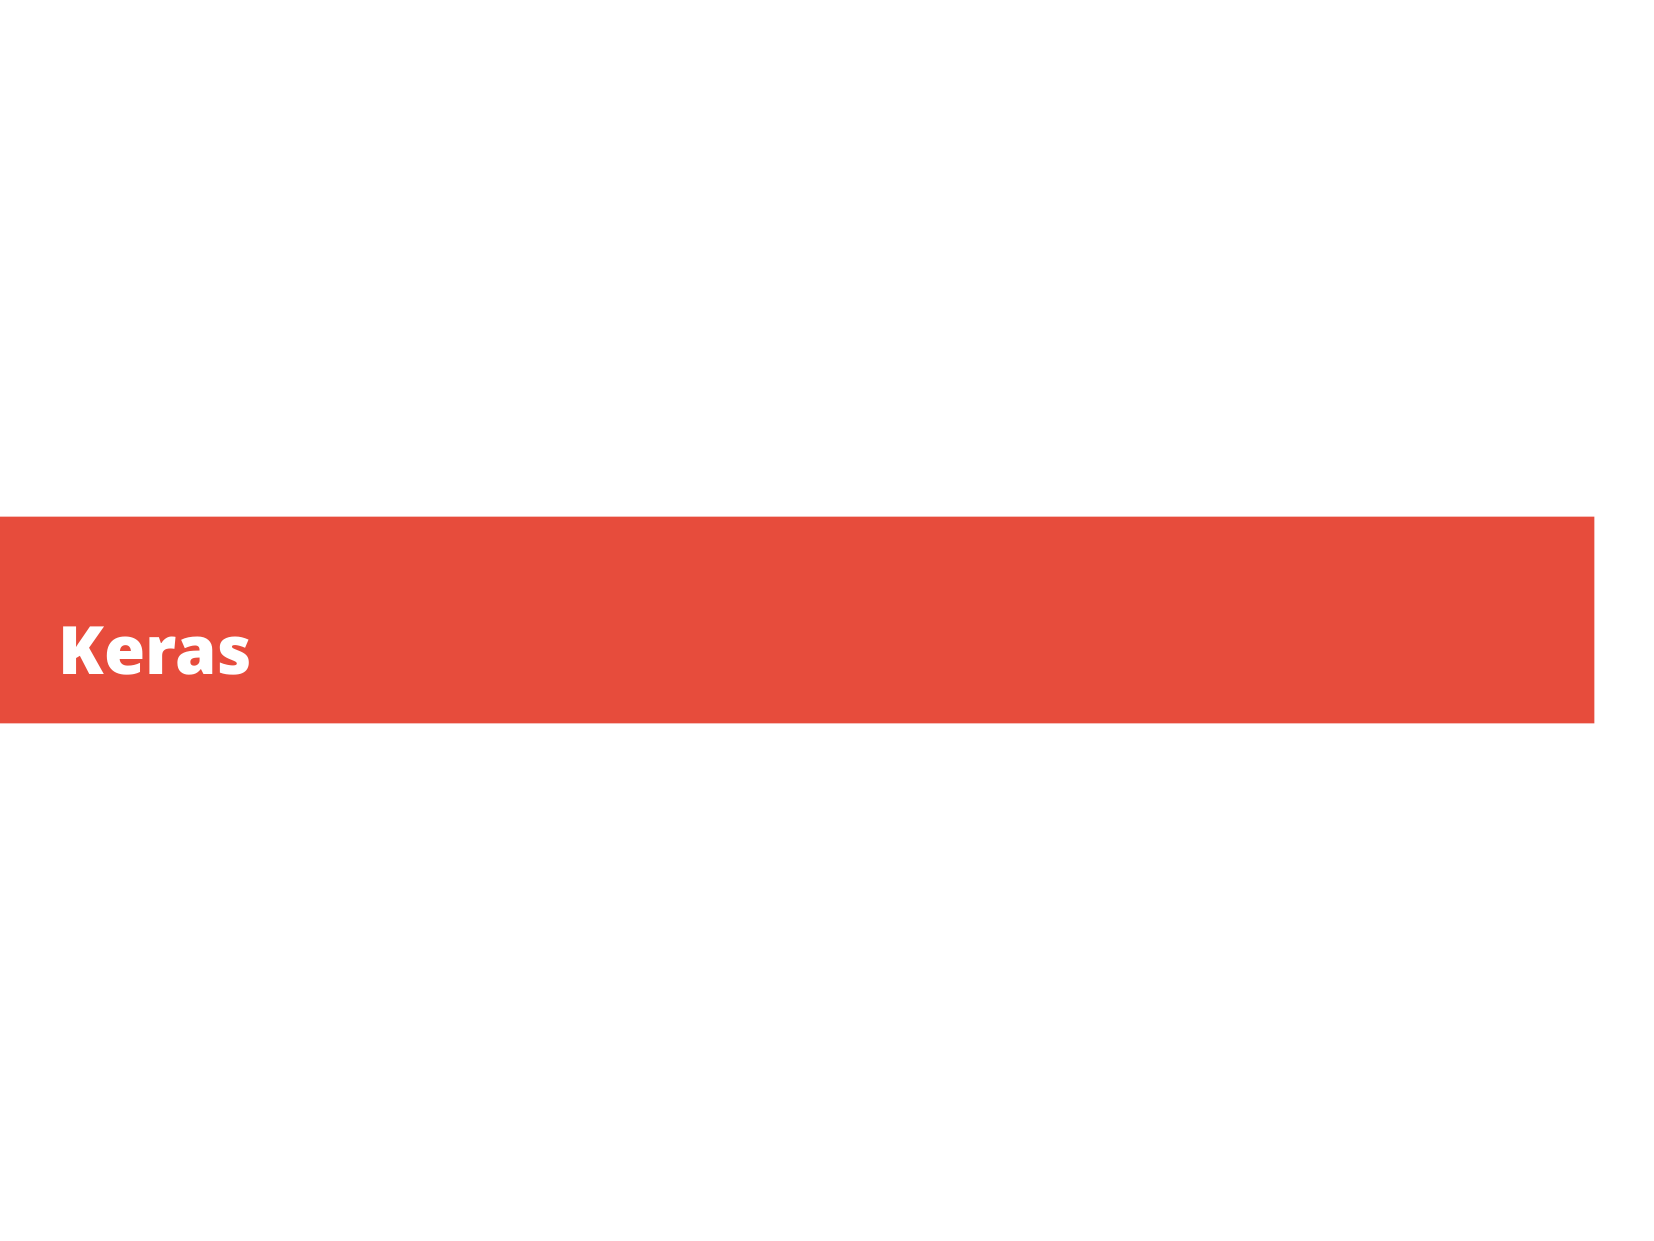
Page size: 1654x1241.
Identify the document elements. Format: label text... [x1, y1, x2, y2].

title Keras [59, 546, 1595, 694]
